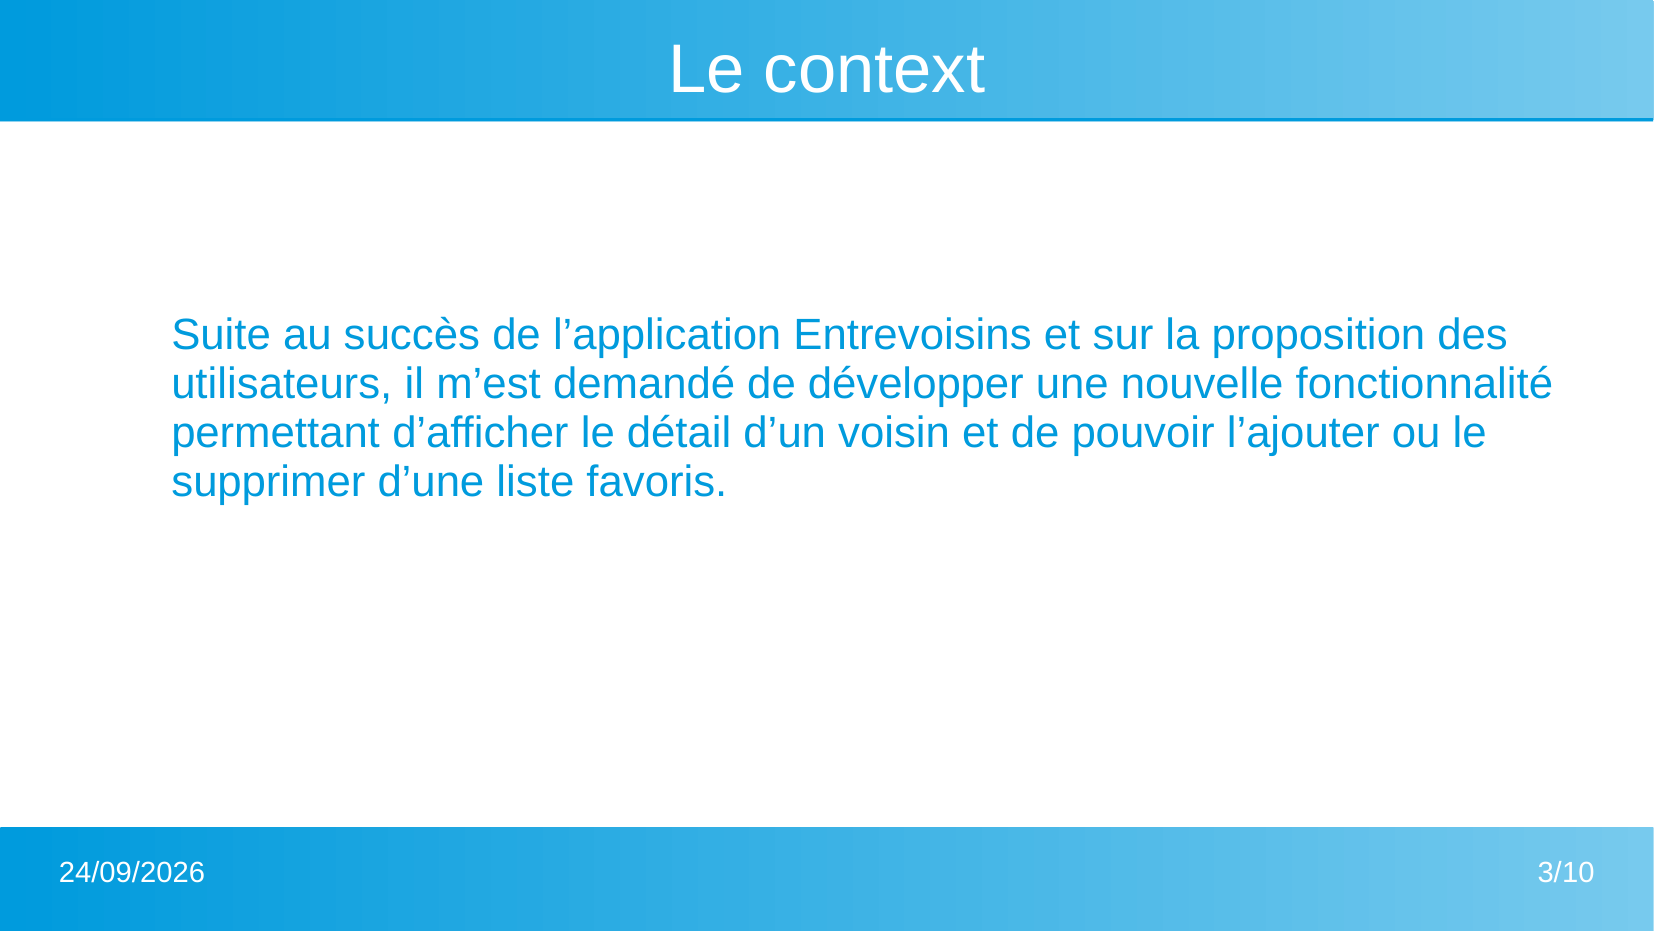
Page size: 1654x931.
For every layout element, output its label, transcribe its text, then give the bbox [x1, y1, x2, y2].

title Le context [59, 29, 1595, 108]
list Suite au succès de l’application Entrevoisins et sur la proposition des utilisateurs, il m’est demandé de développer une nouvelle fonctionnalité permettant d’afficher le détail d’un voisin et de pouvoir l’ajouter ou le supprimer d’une liste favoris. [29, 177, 1565, 768]
